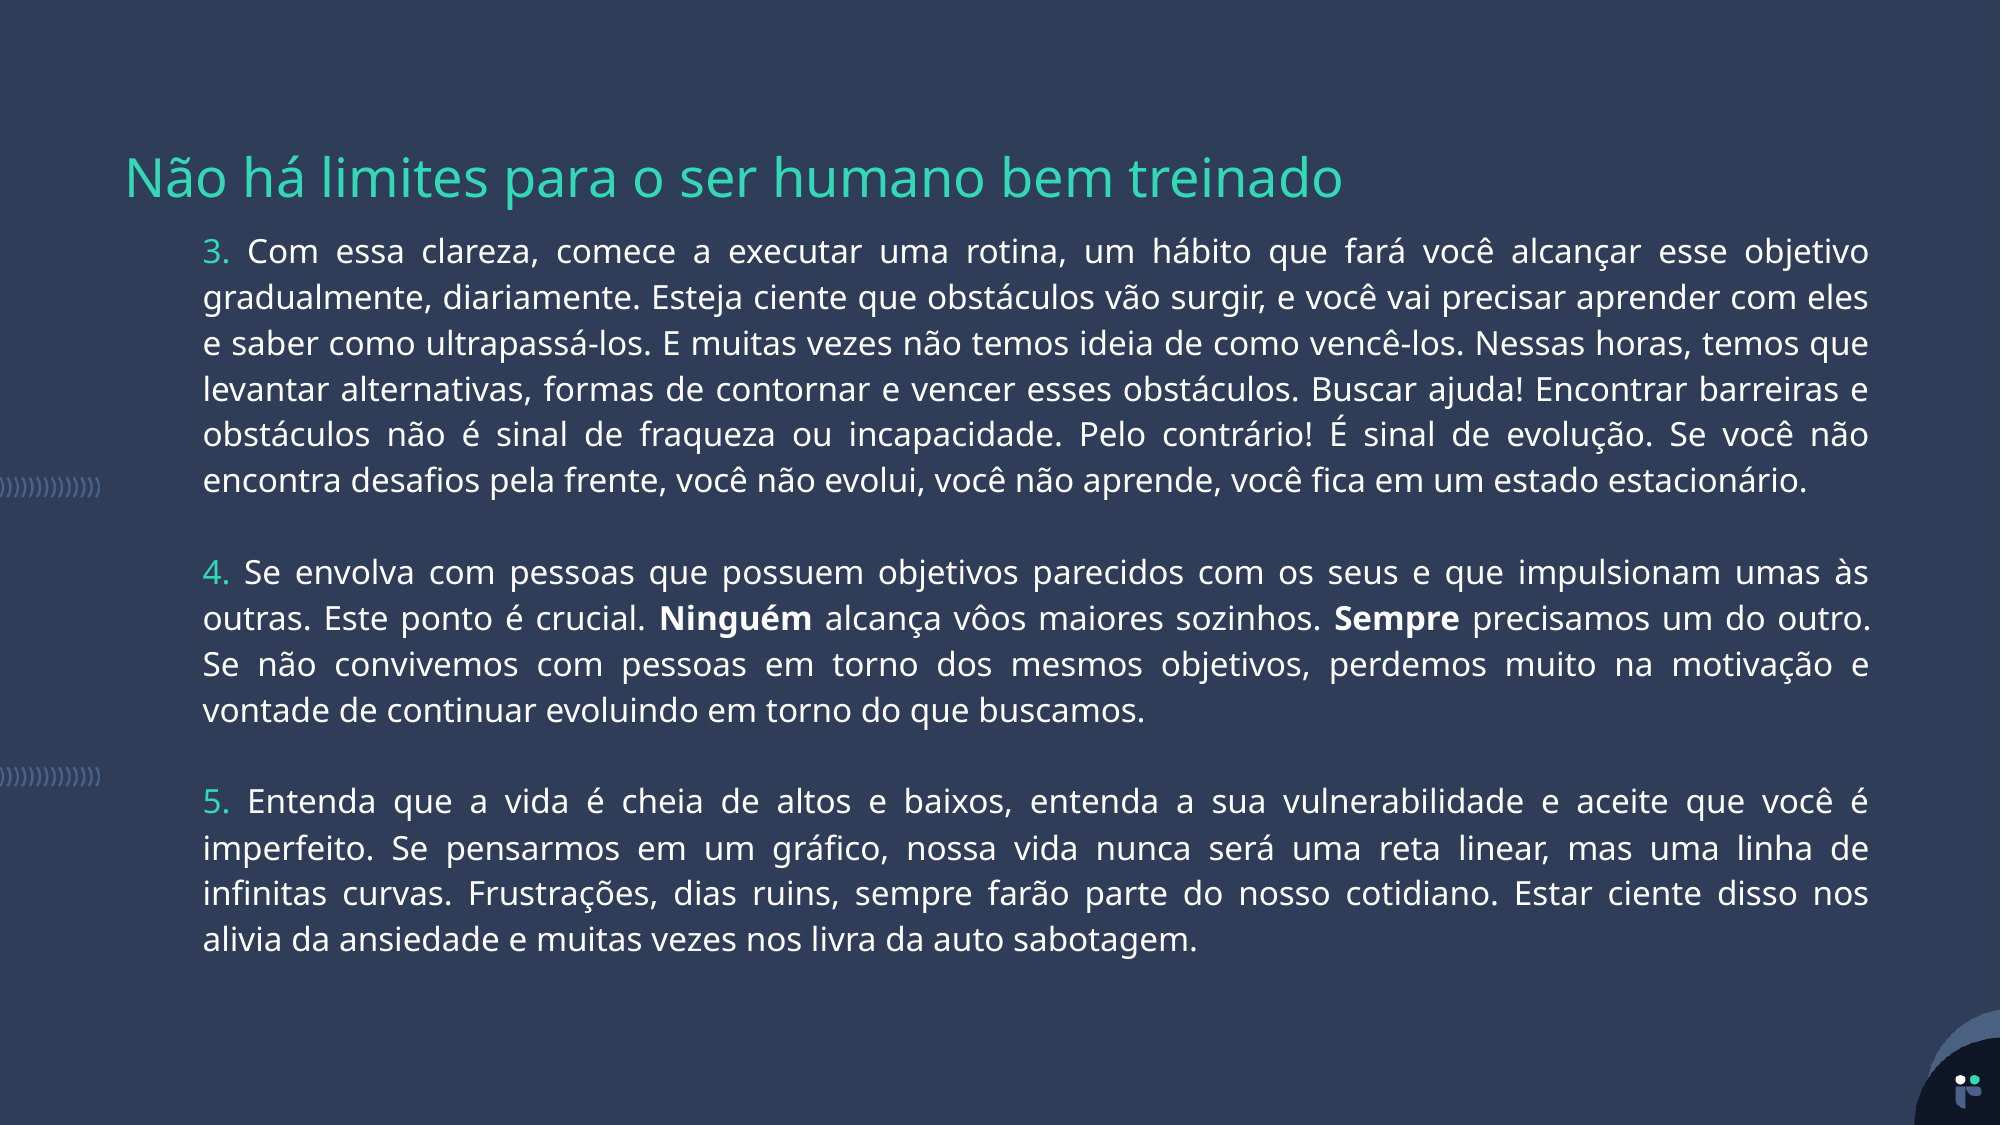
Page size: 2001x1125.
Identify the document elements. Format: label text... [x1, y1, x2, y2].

text_box 3. Com essa clareza, comece a executar uma rotina, um hábito que fará você alcançar esse objetivo gradualmente, diariamente. Esteja ciente que obstáculos vão surgir, e você vai precisar aprender com eles e saber como ultrapassá-los. E muitas vezes não temos ideia de como vencê-los. Nessas horas, temos que levantar alternativas, formas de contornar e vencer esses obstáculos. Buscar ajuda! Encontrar barreiras e obstáculos não é sinal de fraqueza ou incapacidade. Pelo contrário! É sinal de evolução. Se você não encontra desafios pela frente, você não evolui, você não aprende, você fica em um estado estacionário. 4. Se envolva com pessoas que possuem objetivos parecidos com os seus e que impulsionam umas às outras. Este ponto é crucial. Ninguém alcança vôos maiores sozinhos. Sempre precisamos um do outro. Se não convivemos com pessoas em torno dos mesmos objetivos, perdemos muito na motivação e vontade de continuar evoluindo em torno do que buscamos. 5. Entenda que a vida é cheia de altos e baixos, entenda a sua vulnerabilidade e aceite que você é imperfeito. Se pensarmos em um gráfico, nossa vida nunca será uma reta linear, mas uma linha de infinitas curvas. Frustrações, dias ruins, sempre farão parte do nosso cotidiano. Estar ciente disso nos alivia da ansiedade e muitas vezes nos livra da auto sabotagem. [112, 216, 1888, 966]
picture [0, 766, 100, 788]
text_box Não há limites para o ser humano bem treinado [109, 102, 1470, 216]
picture [0, 476, 100, 498]
picture [1906, 1008, 2000, 1125]
